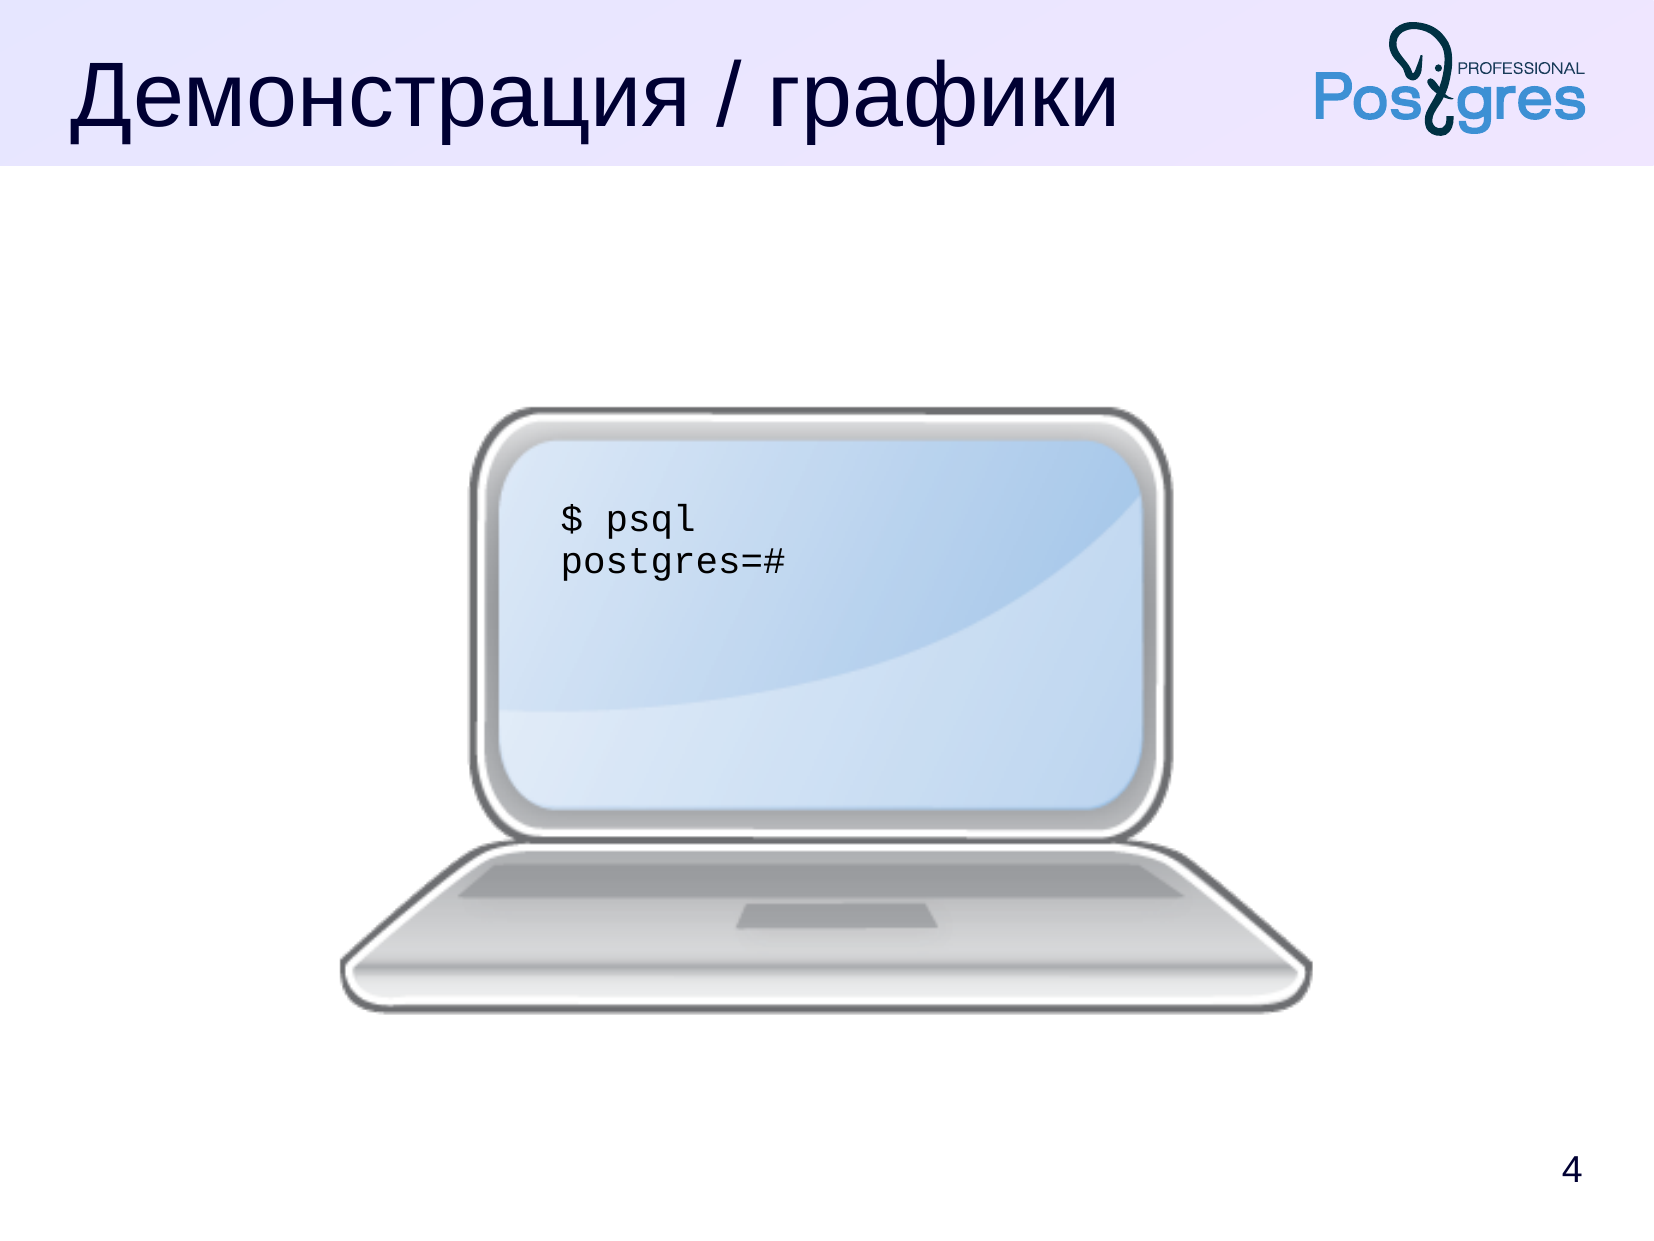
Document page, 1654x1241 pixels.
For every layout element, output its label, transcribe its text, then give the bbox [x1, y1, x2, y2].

picture [298, 365, 1356, 1058]
title Демонстрация / графики [70, 43, 1241, 147]
